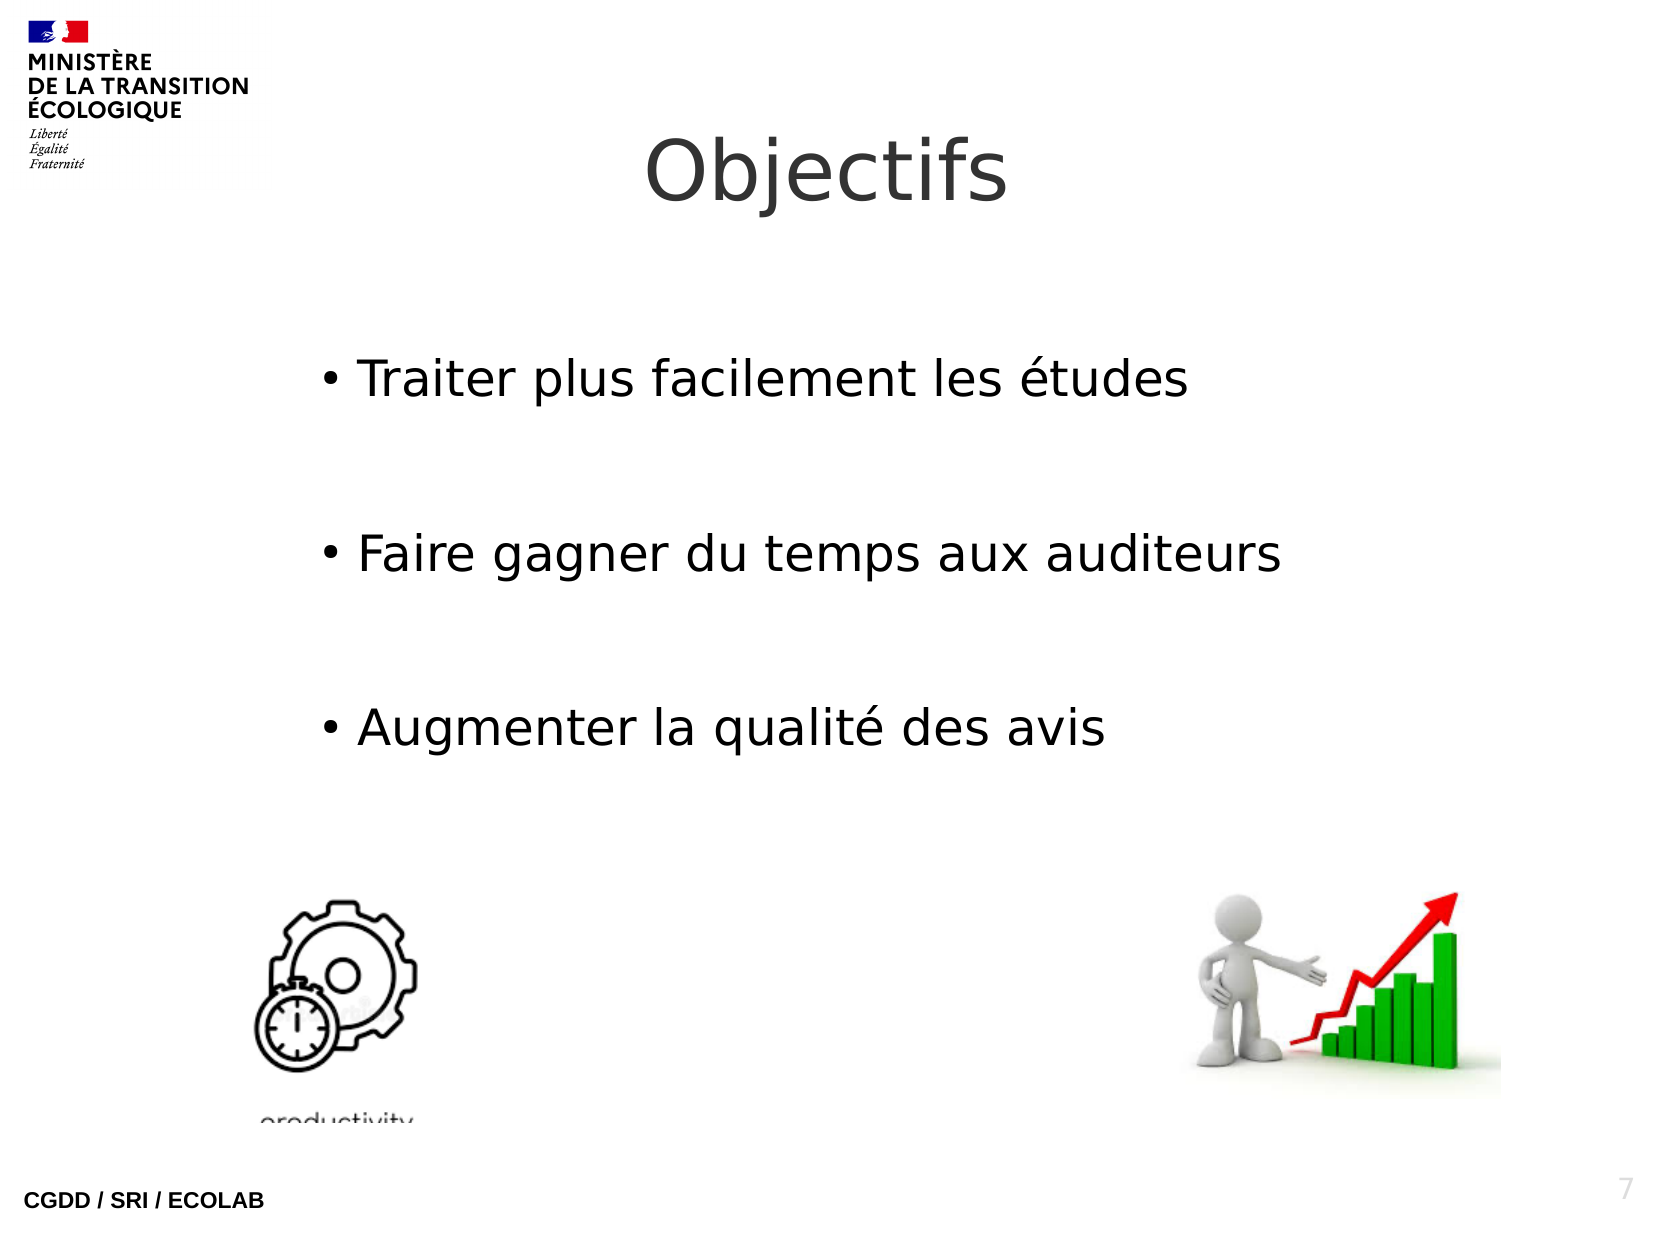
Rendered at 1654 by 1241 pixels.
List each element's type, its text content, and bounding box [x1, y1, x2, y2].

picture [7, 0, 272, 190]
text_box Traiter plus facilement les études Faire gagner du temps aux auditeurs Augmenter la qualité des avis [307, 342, 1453, 765]
picture [212, 862, 456, 1123]
picture [1154, 838, 1501, 1099]
title Objectifs [114, 73, 1539, 271]
